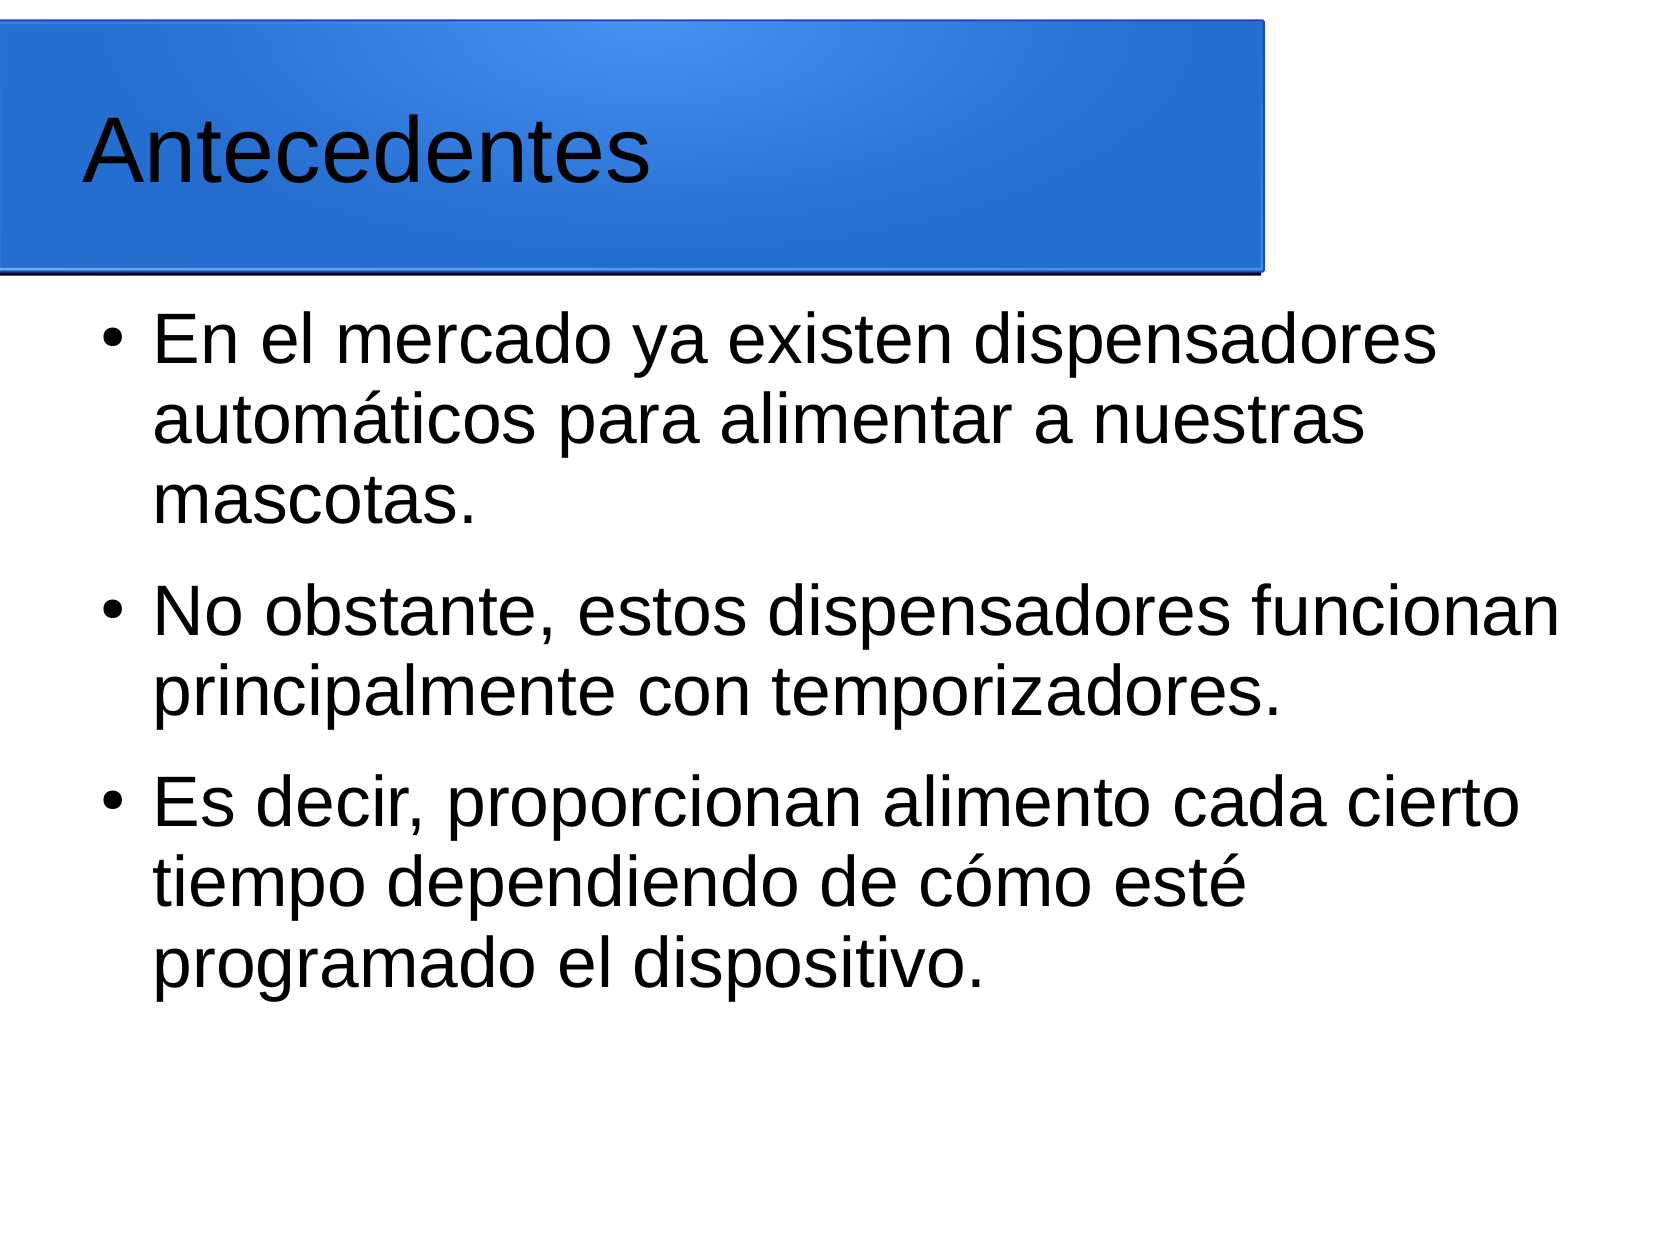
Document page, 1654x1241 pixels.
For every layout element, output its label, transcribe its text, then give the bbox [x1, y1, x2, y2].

list En el mercado ya existen dispensadores automáticos para alimentar a nuestras mascotas. No obstante, estos dispensadores funcionan principalmente con temporizadores. Es decir, proporcionan alimento cada cierto tiempo dependiendo de cómo esté programado el dispositivo. [82, 299, 1571, 1019]
title Antecedentes [82, 47, 1235, 252]
